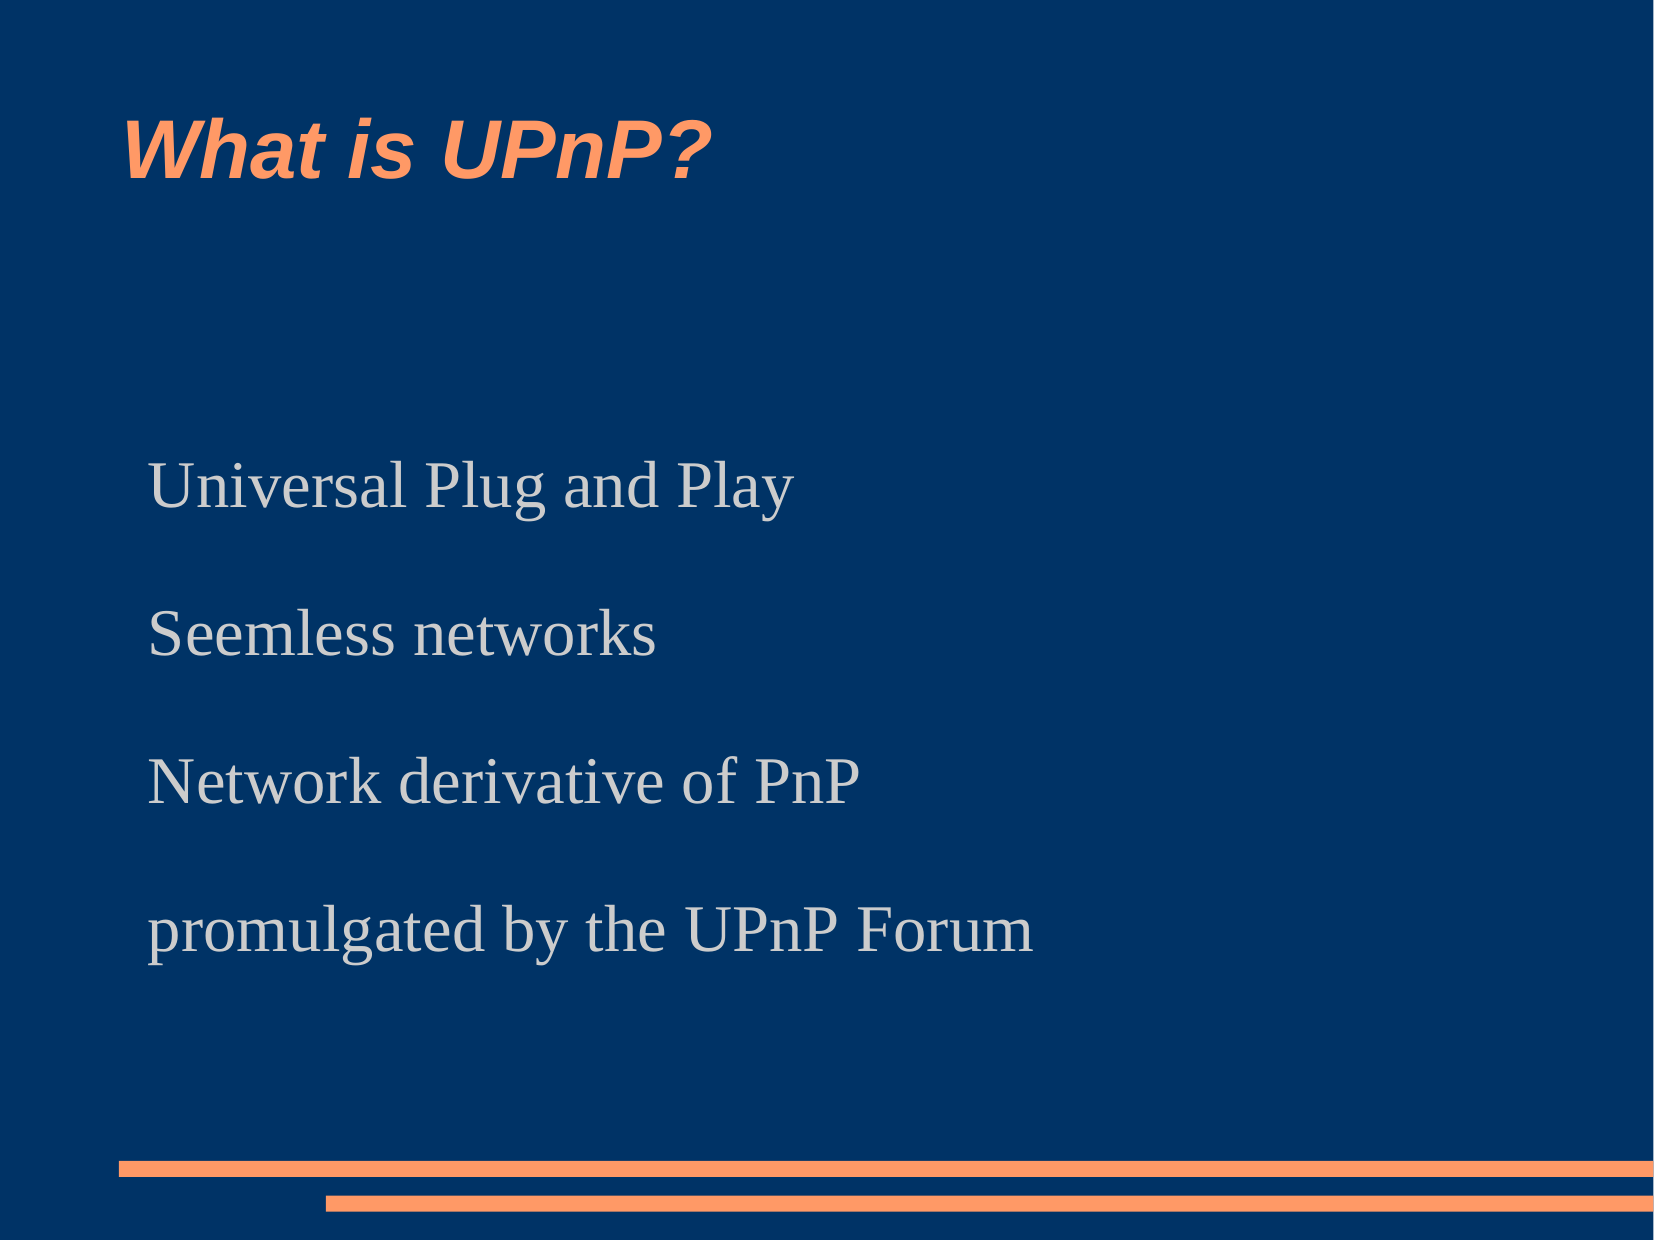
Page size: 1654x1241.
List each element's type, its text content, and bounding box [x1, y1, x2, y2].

subtitle Universal Plug and Play Seemless networks Network derivative of PnP promulgated by the UPnP Forum [112, 272, 1552, 1068]
title What is UPnP? [121, 53, 1534, 247]
